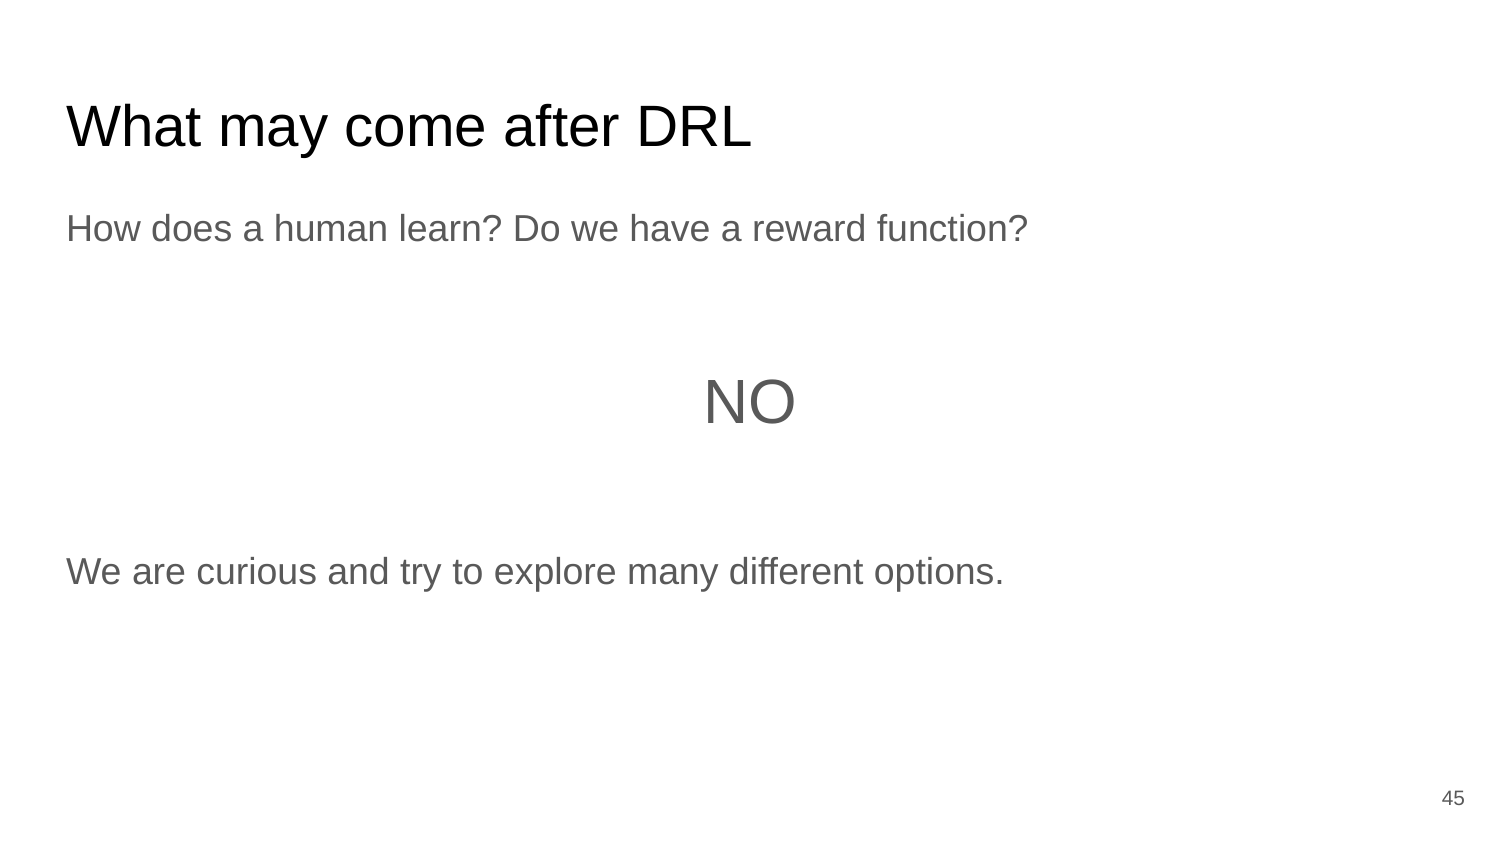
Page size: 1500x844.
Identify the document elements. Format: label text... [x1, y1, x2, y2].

list How does a human learn? Do we have a reward function? NO We are curious and try to explore many different options. [51, 189, 1449, 750]
slide_number <number> [1389, 764, 1480, 830]
title What may come after DRL [51, 72, 1449, 167]
